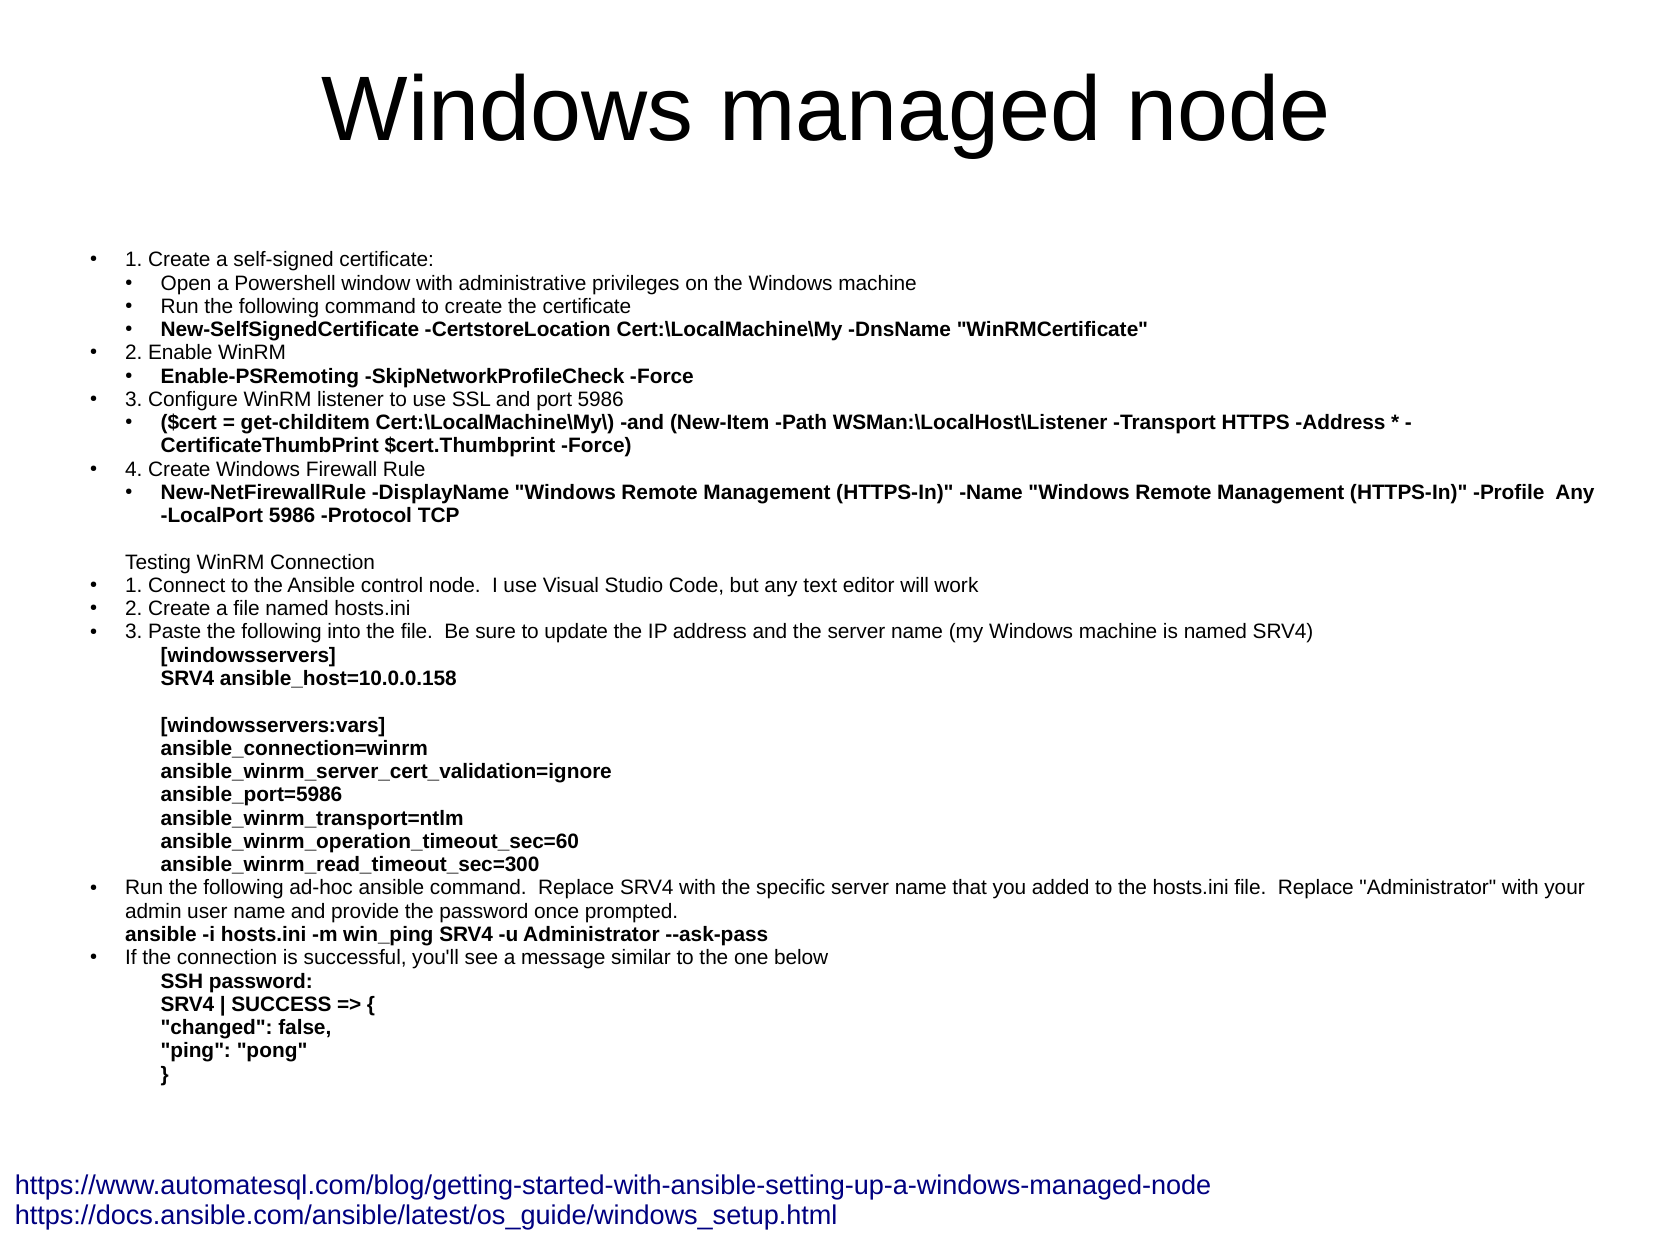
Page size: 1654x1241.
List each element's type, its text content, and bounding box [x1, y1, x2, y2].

text_box 1. Create a self-signed certificate: Open a Powershell window with administrative privileges on the Windows machine Run the following command to create the certificate New-SelfSignedCertificate -CertstoreLocation Cert:\LocalMachine\My -DnsName "WinRMCertificate" 2. Enable WinRM Enable-PSRemoting -SkipNetworkProfileCheck -Force 3. Configure WinRM listener to use SSL and port 5986 ($cert = get-childitem Cert:\LocalMachine\My\) -and (New-Item -Path WSMan:\LocalHost\Listener -Transport HTTPS -Address * -CertificateThumbPrint $cert.Thumbprint -Force) 4. Create Windows Firewall Rule New-NetFirewallRule -DisplayName "Windows Remote Management (HTTPS-In)" -Name "Windows Remote Management (HTTPS-In)" -Profile Any -LocalPort 5986 -Protocol TCP Testing WinRM Connection 1. Connect to the Ansible control node. I use Visual Studio Code, but any text editor will work 2. Create a file named hosts.ini 3. Paste the following into the file. Be sure to update the IP address and the server name (my Windows machine is named SRV4) [windowsservers] SRV4 ansible_host=10.0.0.158 [windowsservers:vars] ansible_connection=winrm ansible_winrm_server_cert_validation=ignore ansible_port=5986 ansible_winrm_transport=ntlm ansible_winrm_operation_timeout_sec=60 ansible_winrm_read_timeout_sec=300 Run the following ad-hoc ansible command. Replace SRV4 with the specific server name that you added to the hosts.ini file. Replace "Administrator" with your admin user name and provide the password once prompted. ansible -i hosts.ini -m win_ping SRV4 -u Administrator --ask-pass If the connection is successful, you'll see a message similar to the one below SSH password: SRV4 | SUCCESS => { "changed": false, "ping": "pong" } [75, 217, 1613, 1135]
text_box https://www.automatesql.com/blog/getting-started-with-ansible-setting-up-a-windows-managed-node https://docs.ansible.com/ansible/latest/os_guide/windows_setup.html [0, 1162, 1351, 1241]
title Windows managed node [82, 0, 1571, 208]
